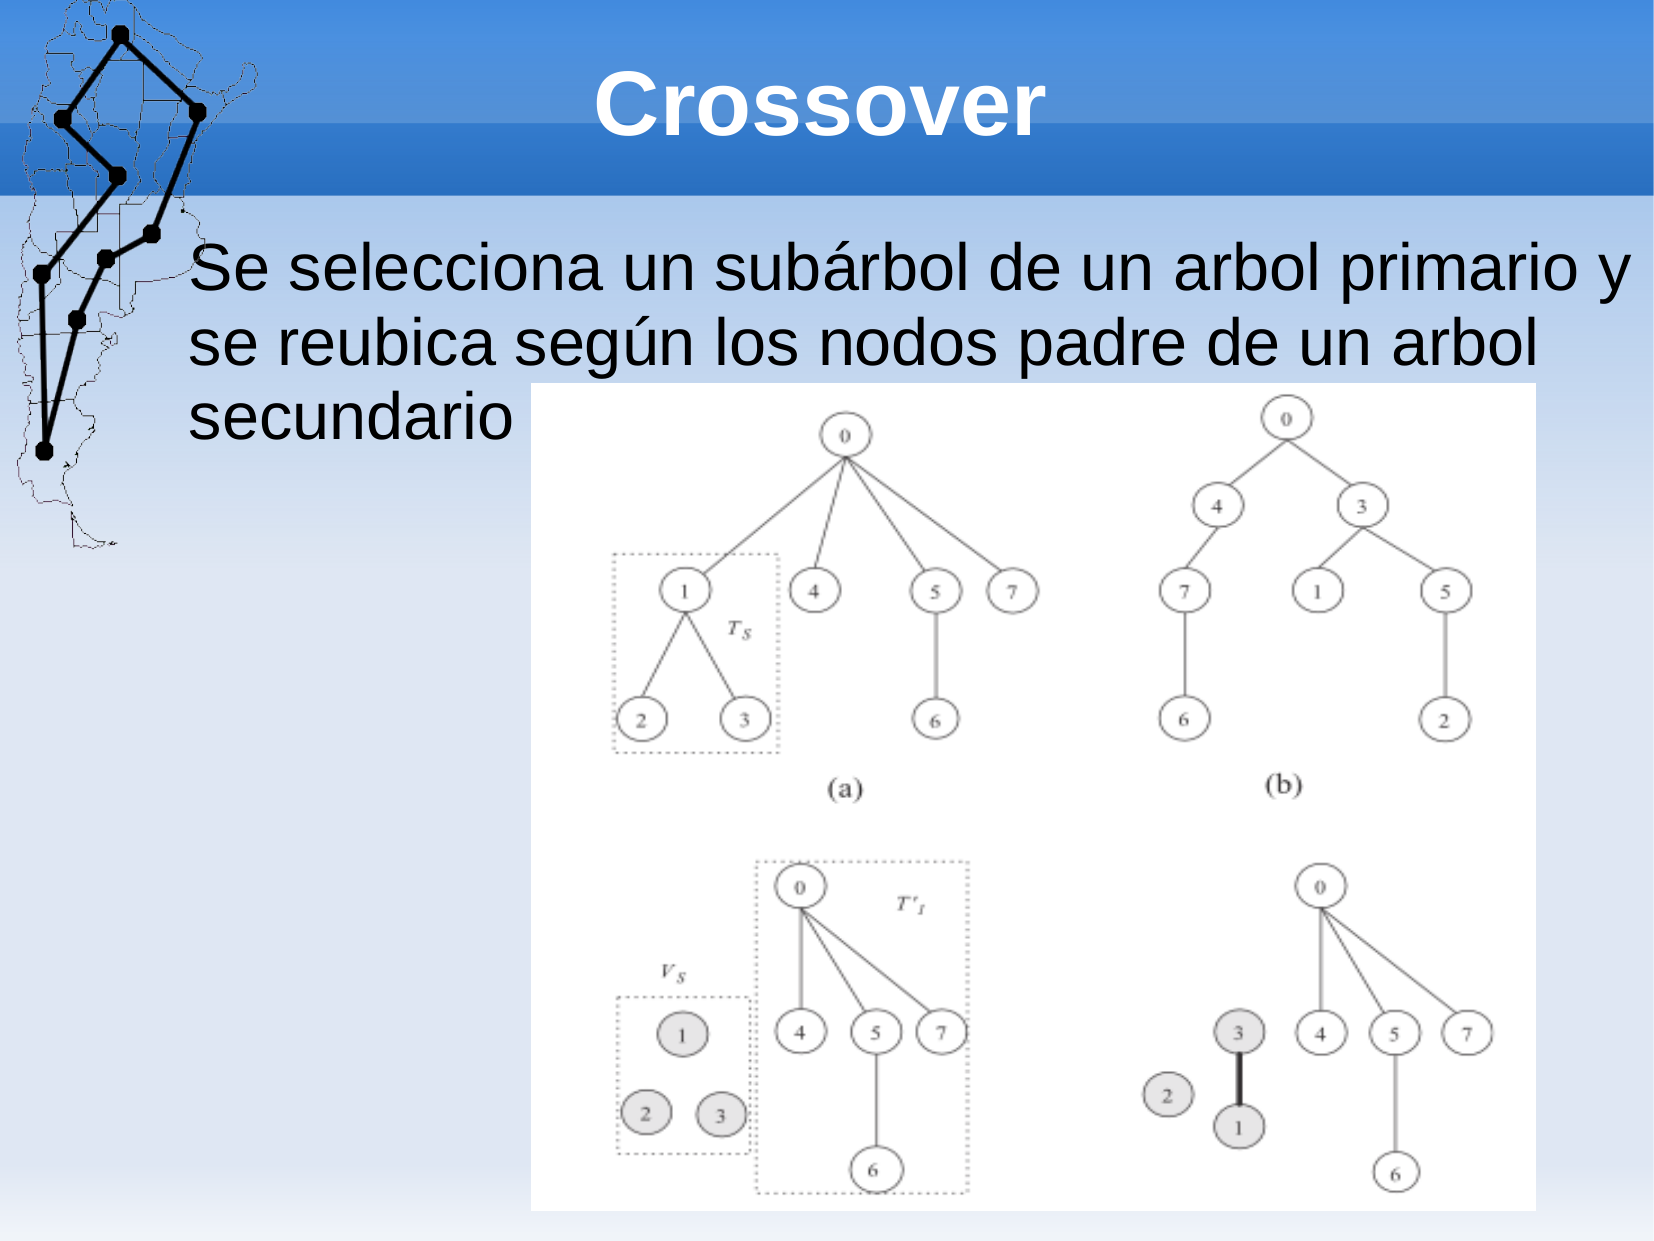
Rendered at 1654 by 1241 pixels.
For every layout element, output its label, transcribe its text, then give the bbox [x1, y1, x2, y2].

picture [0, 0, 1654, 1241]
title Crossover [296, 7, 1565, 200]
list Se selecciona un subárbol de un arbol primario y se reubica según los nodos padre de un arbol secundario [118, 229, 1654, 1034]
